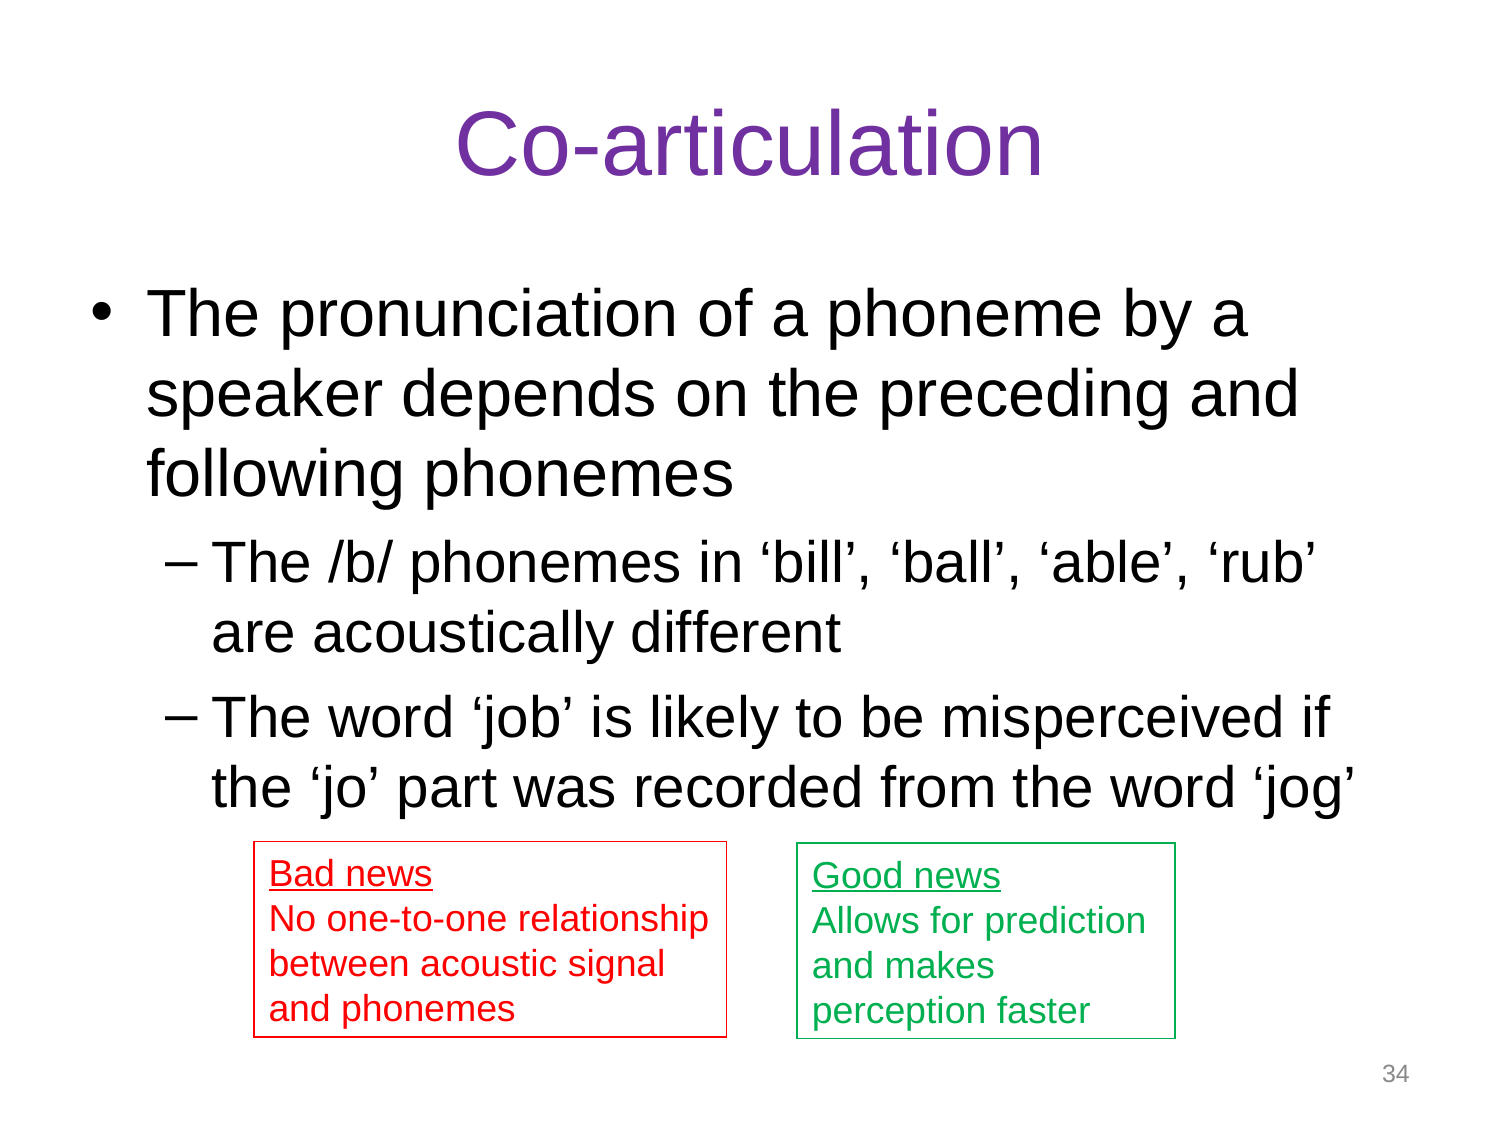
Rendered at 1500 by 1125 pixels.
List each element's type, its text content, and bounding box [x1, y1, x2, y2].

text_box Good news Allows for prediction and makes perception faster [797, 843, 1176, 1039]
text_box <number> [1074, 1042, 1426, 1103]
text_box Bad news No one-to-one relationship between acoustic signal and phonemes [253, 841, 727, 1037]
list The pronunciation of a phoneme by a speaker depends on the preceding and following phonemes The /b/ phonemes in ‘bill’, ‘ball’, ‘able’, ‘rub’ are acoustically different The word ‘job’ is likely to be misperceived if the ‘jo’ part was recorded from the word ‘jog’ [75, 262, 1426, 1005]
title Co-articulation [75, 45, 1426, 233]
